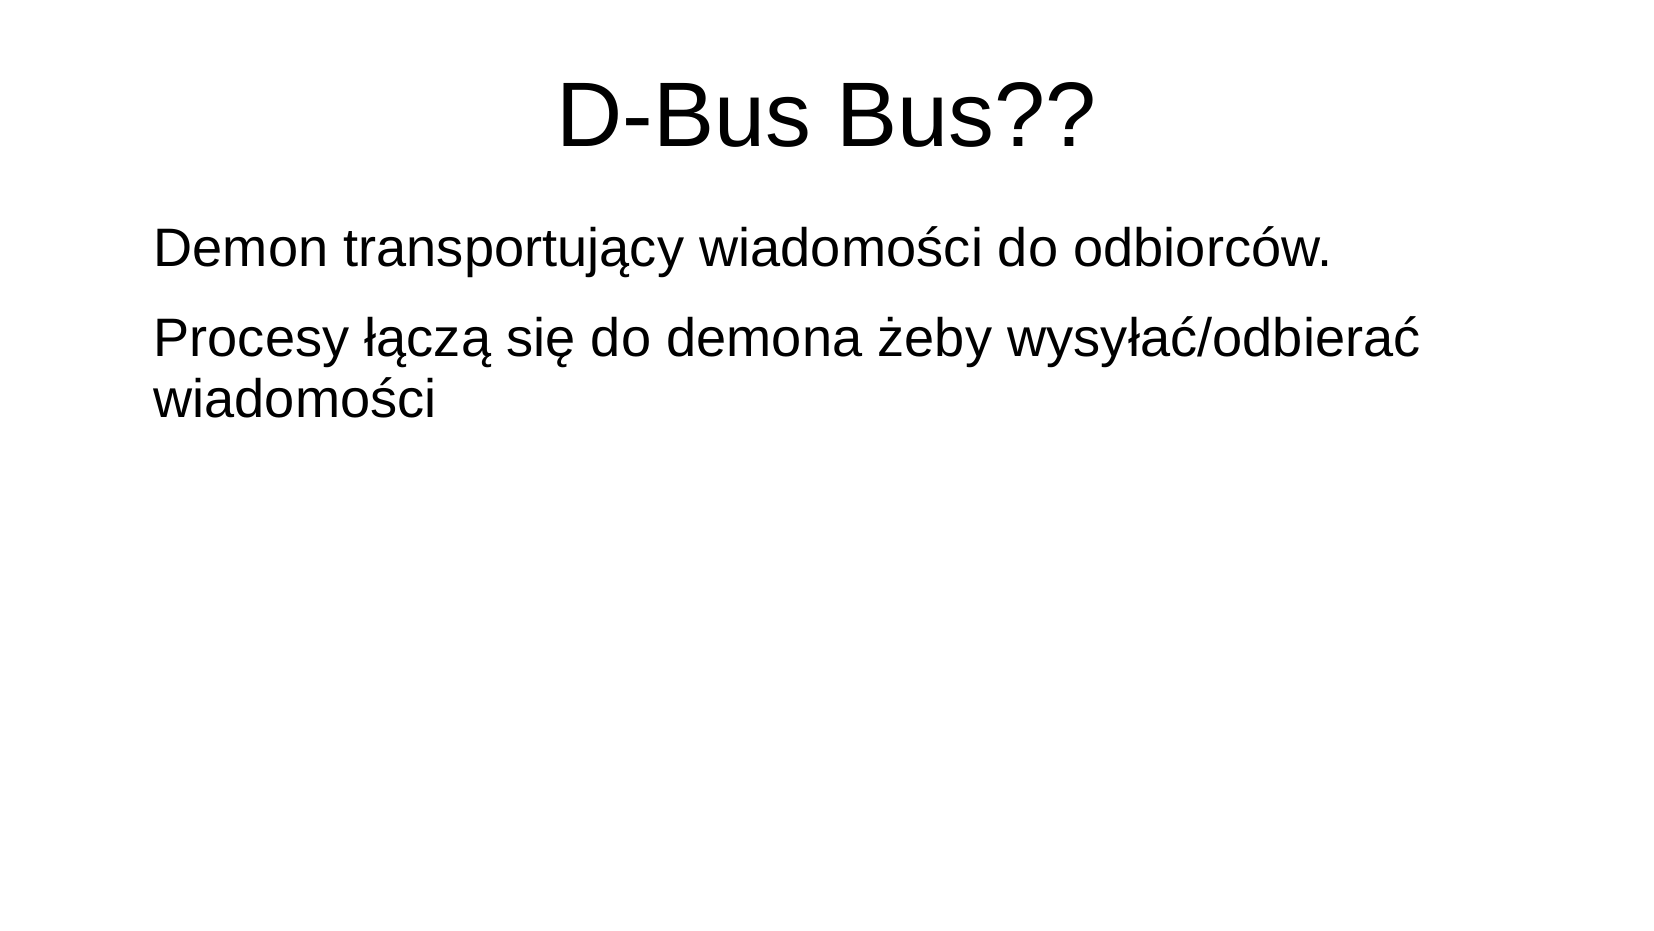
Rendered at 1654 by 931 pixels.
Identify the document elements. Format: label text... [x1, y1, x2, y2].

title D-Bus Bus?? [82, 37, 1571, 193]
list Demon transportujący wiadomości do odbiorców. Procesy łączą się do demona żeby wysyłać/odbierać wiadomości [82, 217, 1571, 758]
